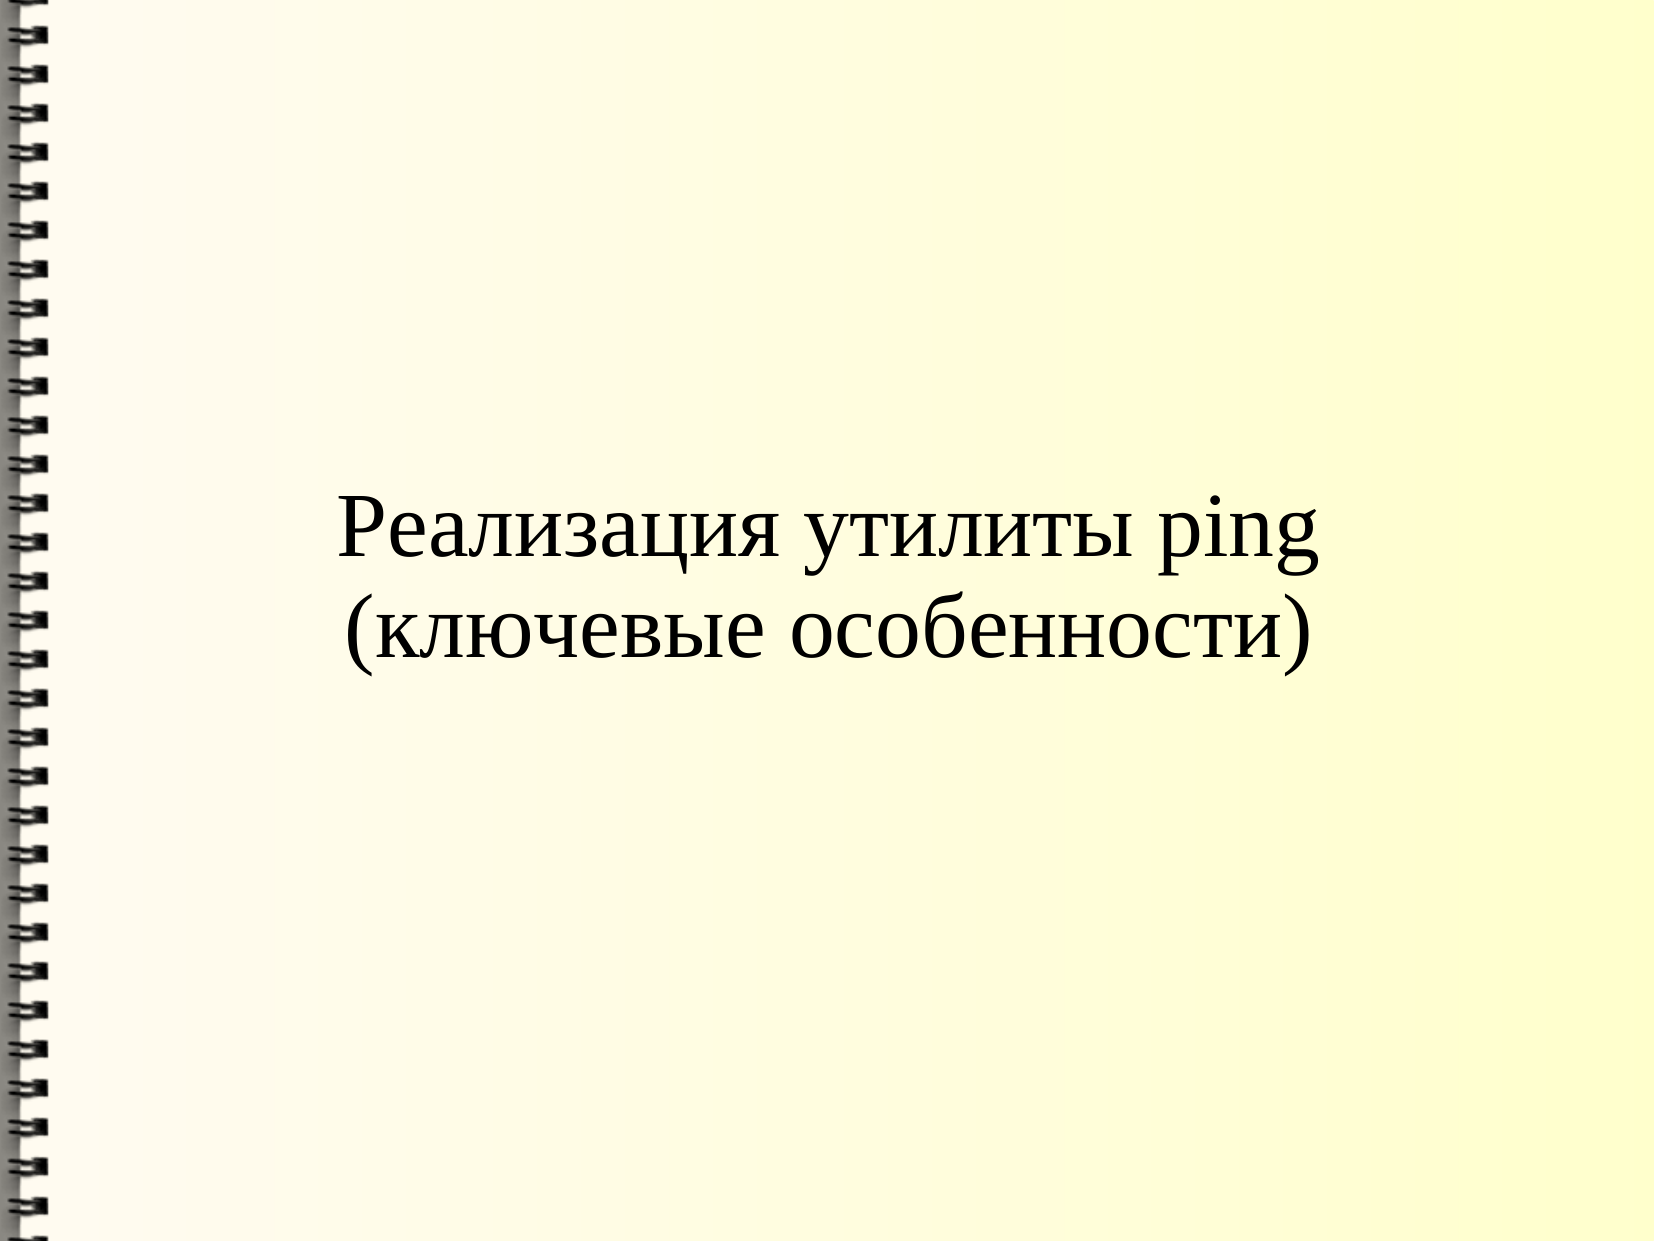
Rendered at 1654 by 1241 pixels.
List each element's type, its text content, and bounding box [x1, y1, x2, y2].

picture [0, 0, 1654, 1241]
title Реализация утилиты ping (ключевые особенности) [123, 472, 1536, 680]
